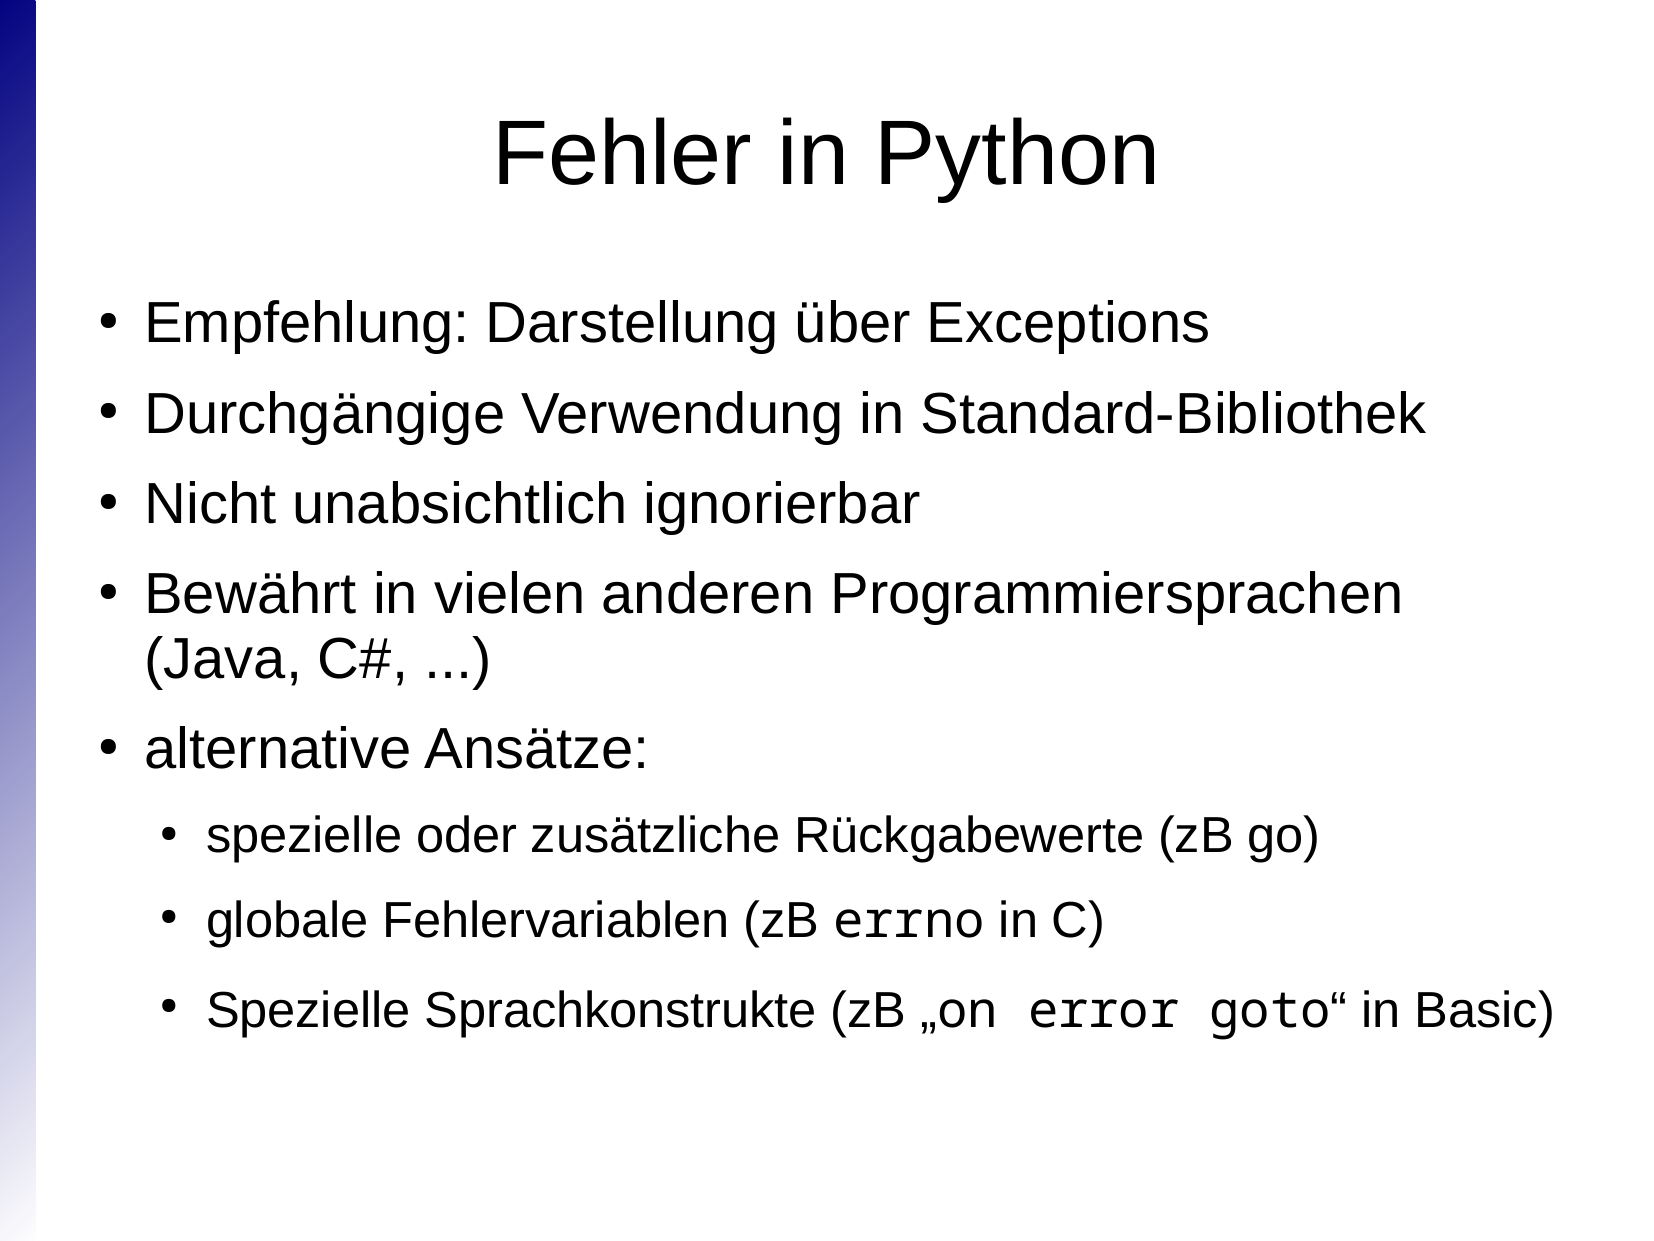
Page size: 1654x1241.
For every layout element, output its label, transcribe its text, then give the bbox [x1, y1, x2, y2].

list Empfehlung: Darstellung über Exceptions Durchgängige Verwendung in Standard-Bibliothek Nicht unabsichtlich ignorierbar Bewährt in vielen anderen Programmiersprachen (Java, C#, ...) alternative Ansätze: spezielle oder zusätzliche Rückgabewerte (zB go) globale Fehlervariablen (zB errno in C) Spezielle Sprachkonstrukte (zB „on error goto“ in Basic) [82, 290, 1571, 1109]
title Fehler in Python [82, 49, 1571, 257]
